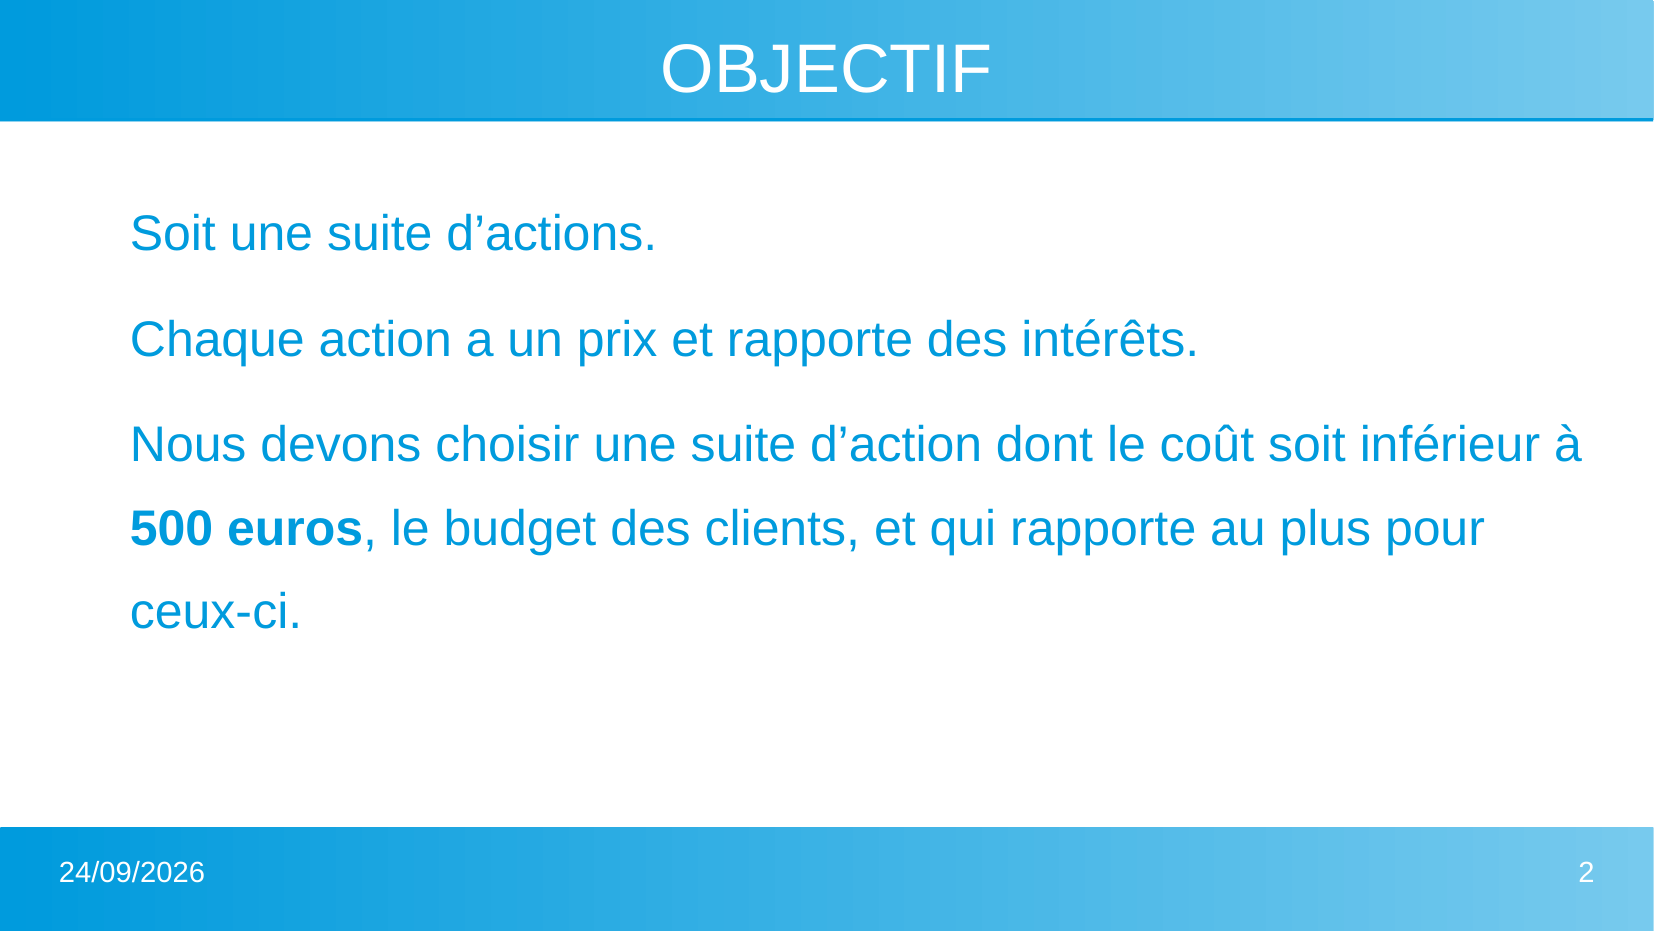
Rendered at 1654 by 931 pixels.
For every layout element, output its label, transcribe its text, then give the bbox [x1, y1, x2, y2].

title OBJECTIF [59, 29, 1595, 108]
list Soit une suite d’actions. Chaque action a un prix et rapporte des intérêts. Nous devons choisir une suite d’action dont le coût soit inférieur à 500 euros, le budget des clients, et qui rapporte au plus pour ceux-ci. [59, 177, 1595, 768]
